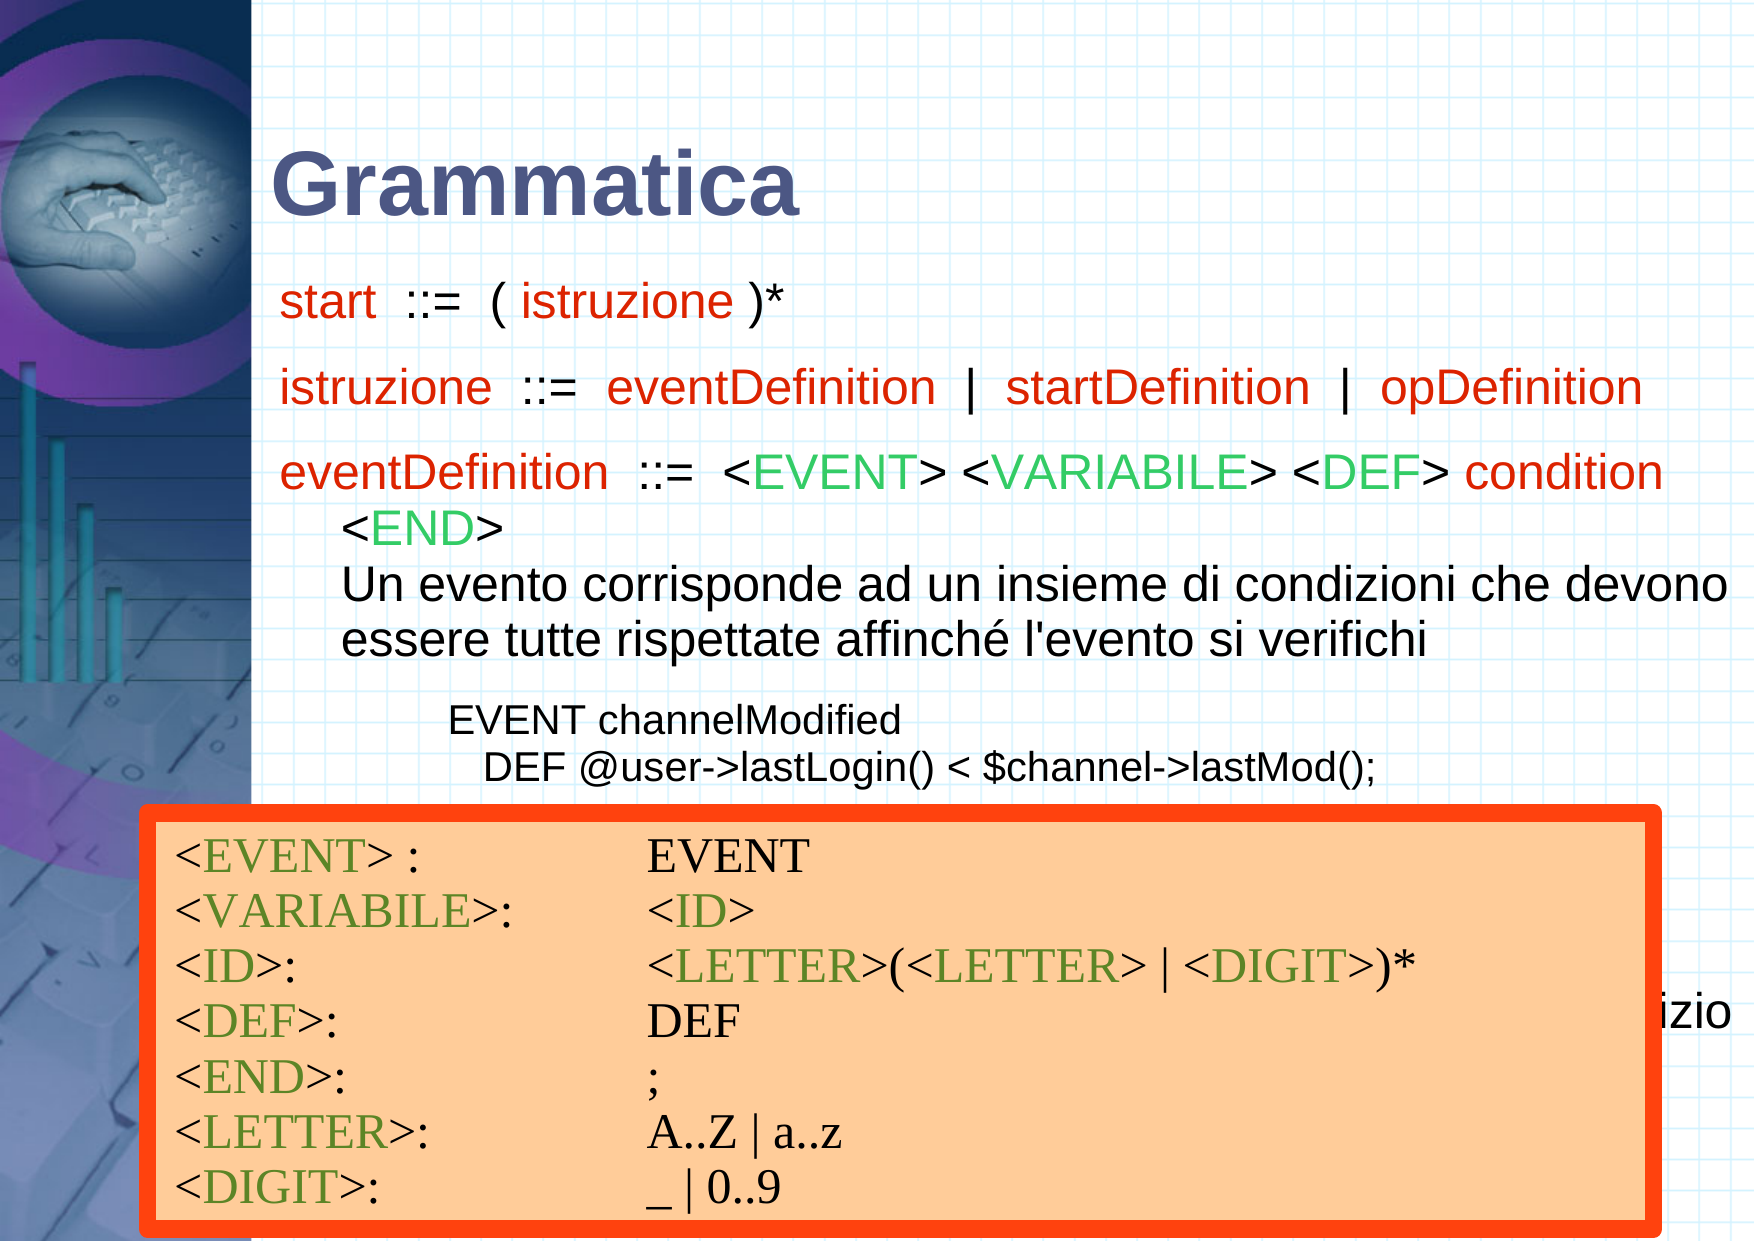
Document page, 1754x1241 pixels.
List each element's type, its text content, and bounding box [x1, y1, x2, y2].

picture [0, 0, 1754, 1241]
list start ::= ( istruzione )* istruzione ::= eventDefinition | startDefinition | opDefinition eventDefinition ::= <EVENT> <VARIABILE> <DEF> condition <END> Un evento corrisponde ad un insieme di condizioni che devono essere tutte rispettate affinché l'evento si verifichi EVENT channelModified DEF @user->lastLogin() < $channel->lastMod(); startDefinition ::= <STARTS> <WHEN> condition ( <ENDS> <WHEN> condition )? <END> L'istruzione di start permette di definire delle condizioni di inizio e di fine STARTS WHEN $channelModified ENDS WHEN TIME > “23/12/2008” [270, 273, 1740, 1218]
text_box <EVENT> : EVENT <VARIABILE>: <ID> <ID>: <LETTER>(<LETTER> | <DIGIT>)* <DEF>: DEF <END>: ; <LETTER>: A..Z | a..z <DIGIT>: _ | 0..9 [147, 813, 1654, 1229]
title Grammatica [270, 123, 1740, 244]
